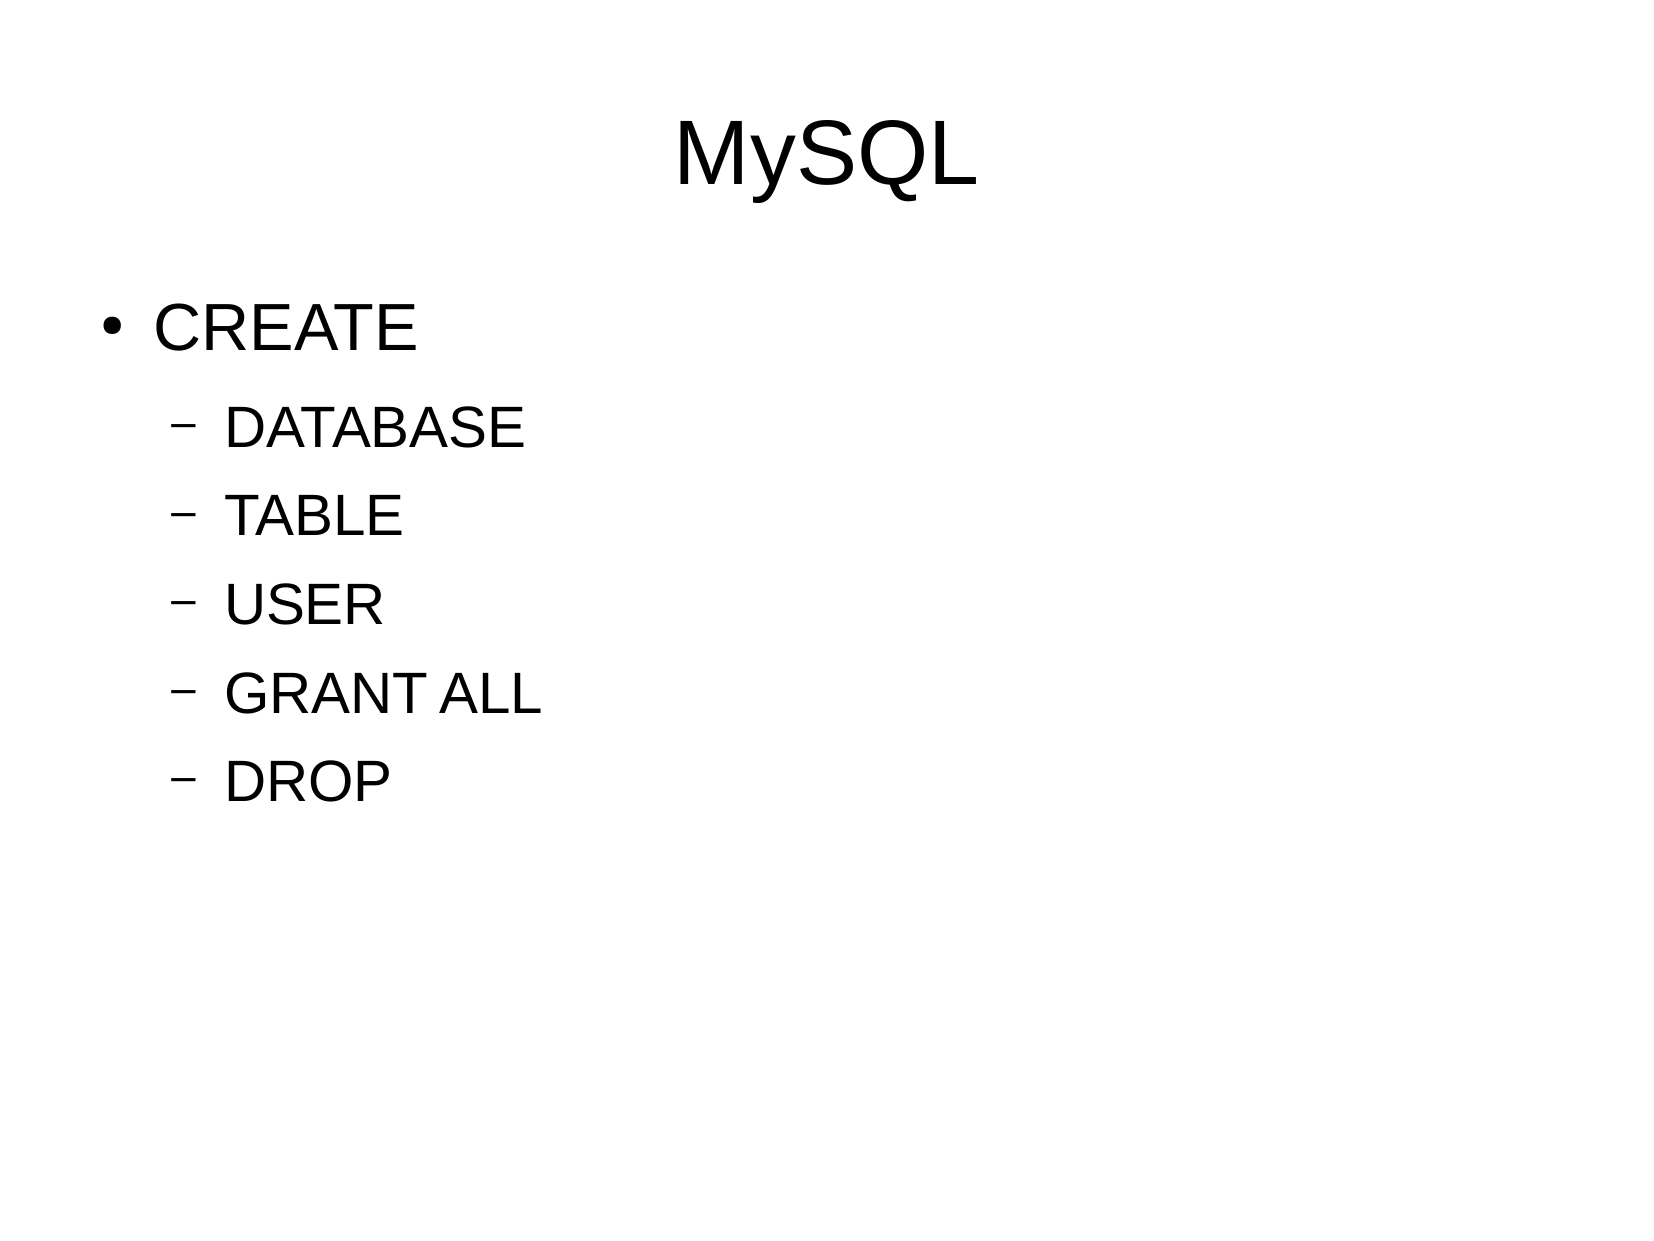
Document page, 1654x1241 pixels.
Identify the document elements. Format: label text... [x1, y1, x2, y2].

list CREATE DATABASE TABLE USER GRANT ALL DROP [82, 290, 1571, 1010]
title MySQL [82, 49, 1571, 257]
